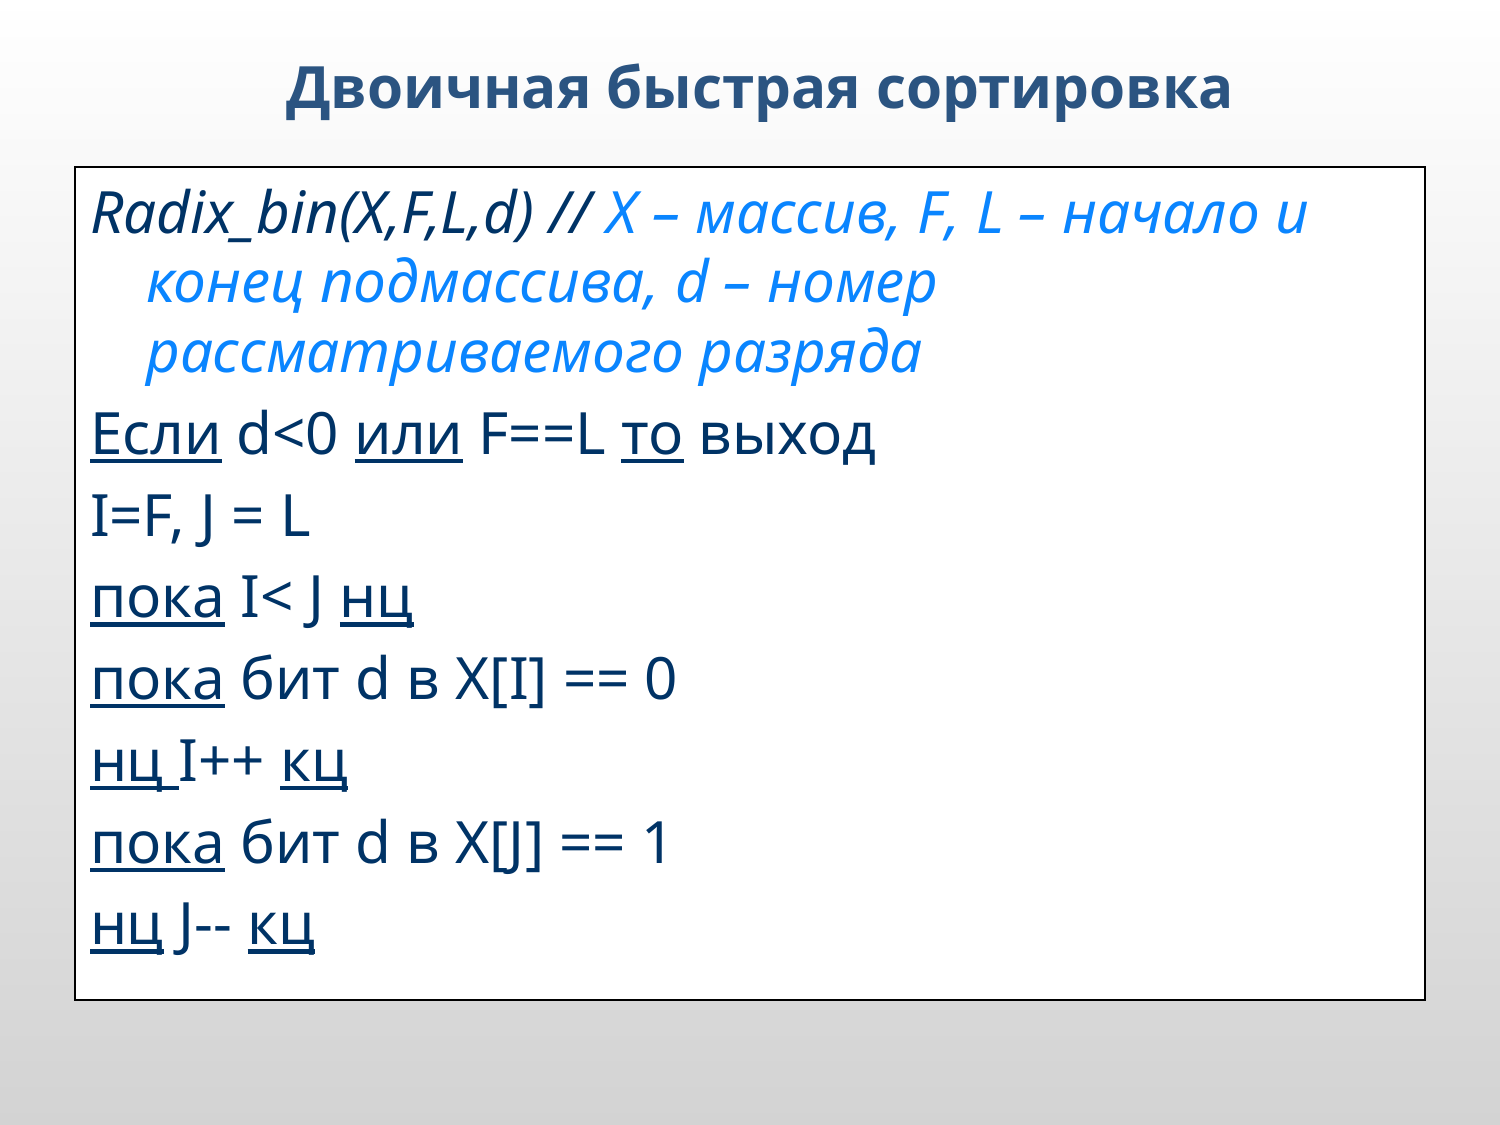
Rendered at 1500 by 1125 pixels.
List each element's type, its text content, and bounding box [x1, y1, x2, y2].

list Radix_bin(X,F,L,d) // X – массив, F, L – начало и конец подмассива, d – номер рассматриваемого разряда Если d<0 или F==L то выход I=F, J = L пока I< J нц пока бит d в X[I] == 0 нц I++ кц пока бит d в Х[J] == 1 нц J-- кц [75, 167, 1425, 1000]
text_box Двоичная быстрая сортировка [85, 47, 1436, 123]
